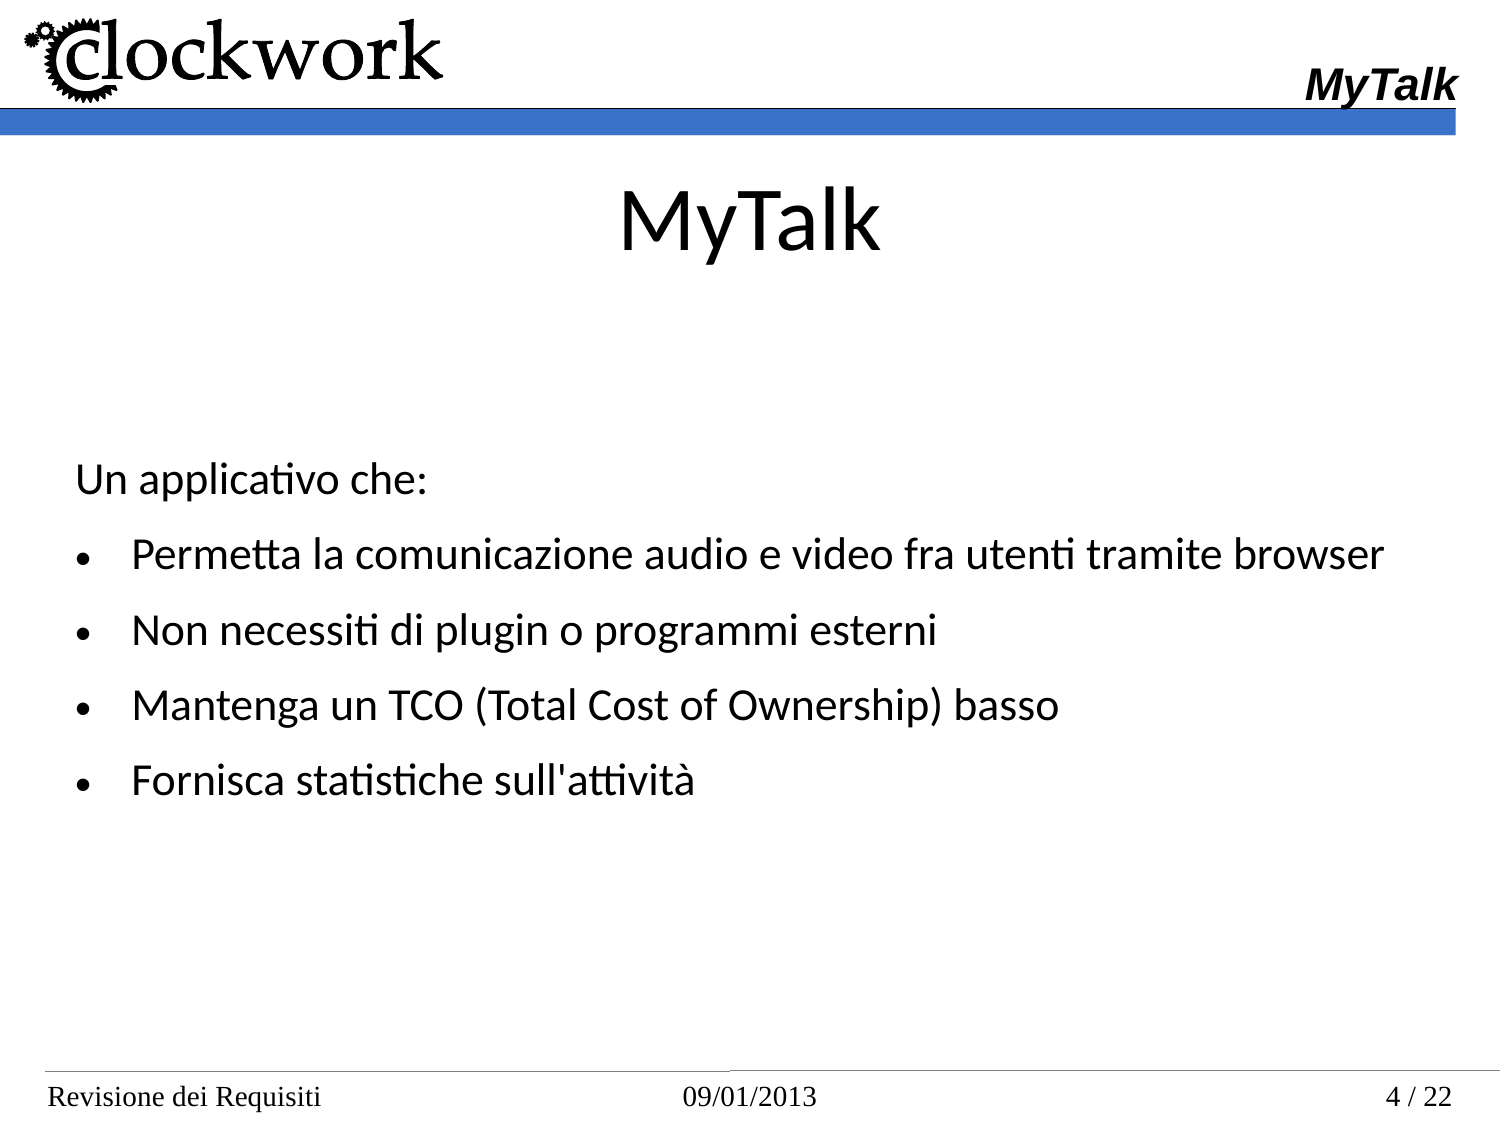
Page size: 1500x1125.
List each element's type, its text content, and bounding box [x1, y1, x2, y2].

title MyTalk [75, 133, 1425, 262]
text_box Un applicativo che: Permetta la comunicazione audio e video fra utenti tramite browser Non necessiti di plugin o programmi esterni Mantenga un TCO (Total Cost of Ownership) basso Fornisca statistiche sull'attività [75, 262, 1425, 1005]
